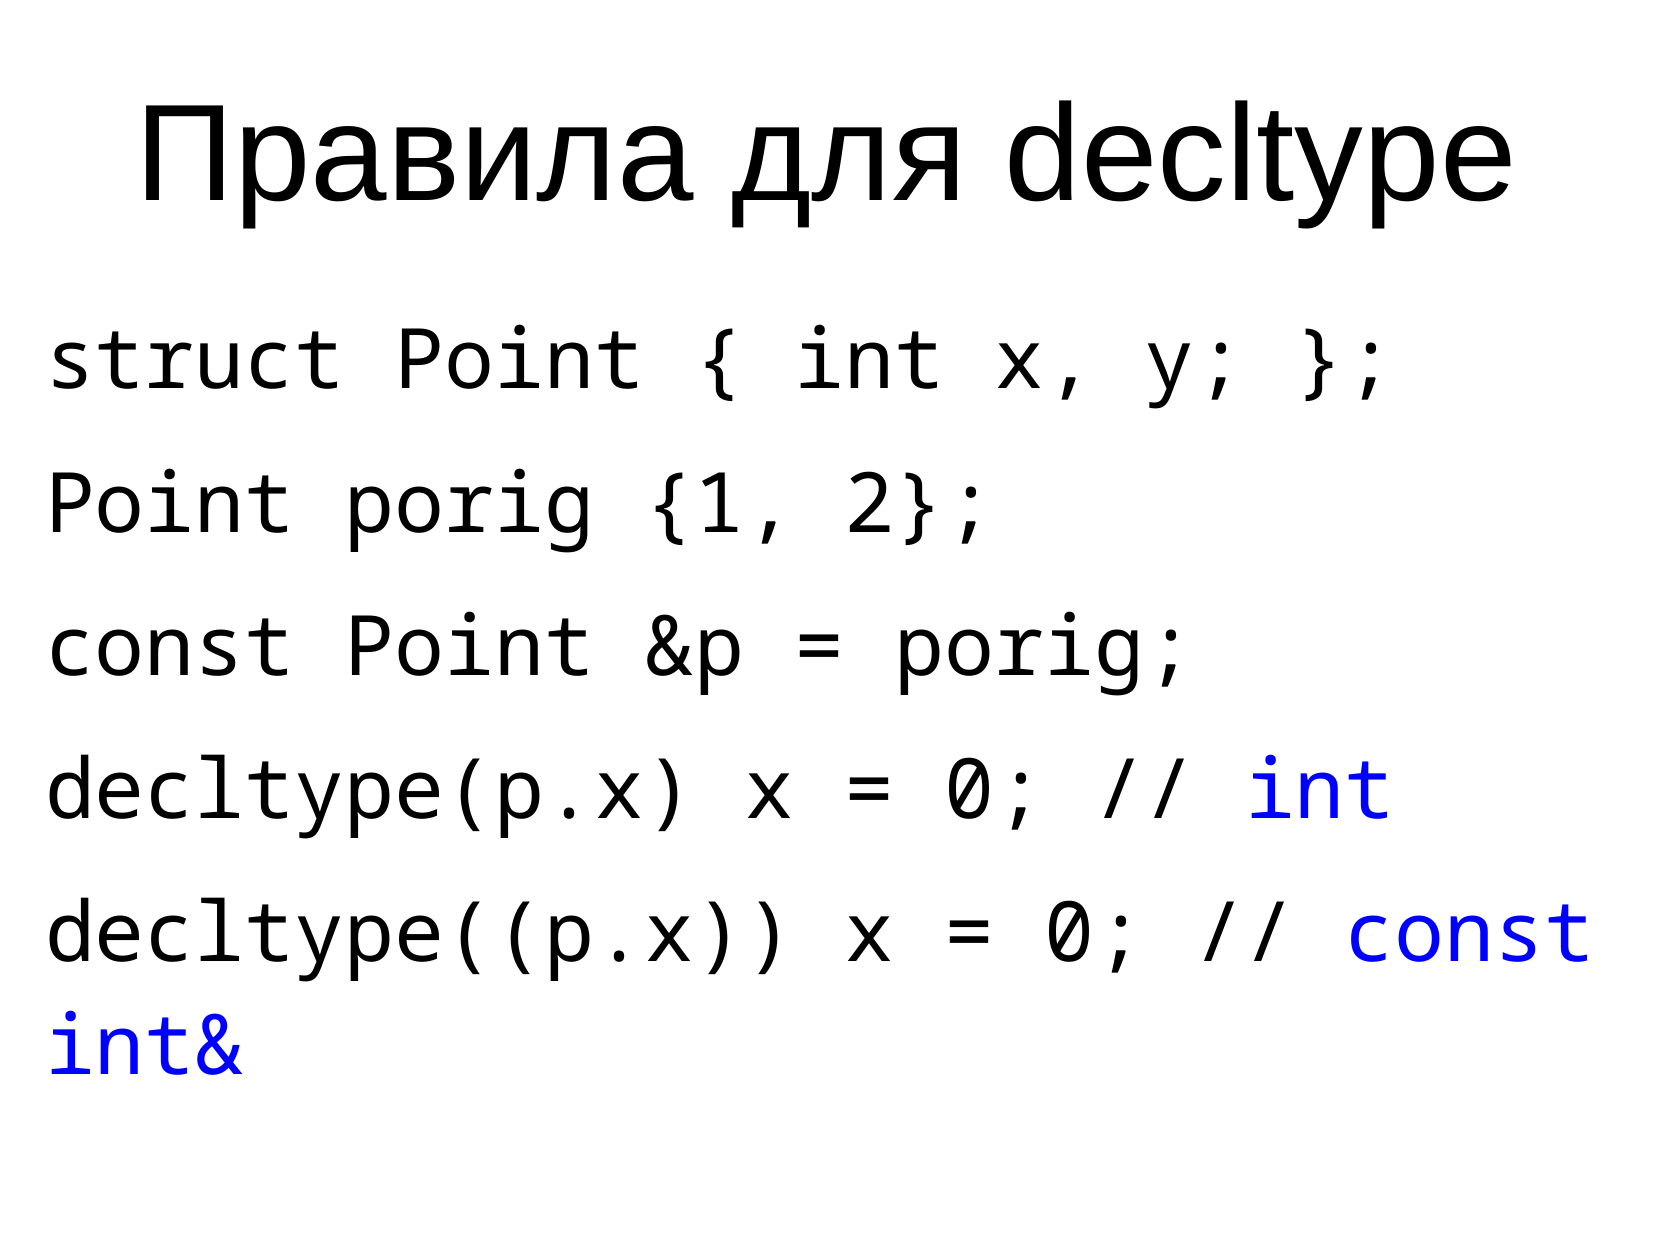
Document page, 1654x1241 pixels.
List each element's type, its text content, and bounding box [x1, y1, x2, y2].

list struct Point { int x, y; }; Point porig {1, 2}; const Point &p = porig; decltype(p.x) x = 0; // int decltype((p.x)) x = 0; // const int& [45, 300, 1636, 1111]
title Правила для decltype [82, 49, 1571, 257]
